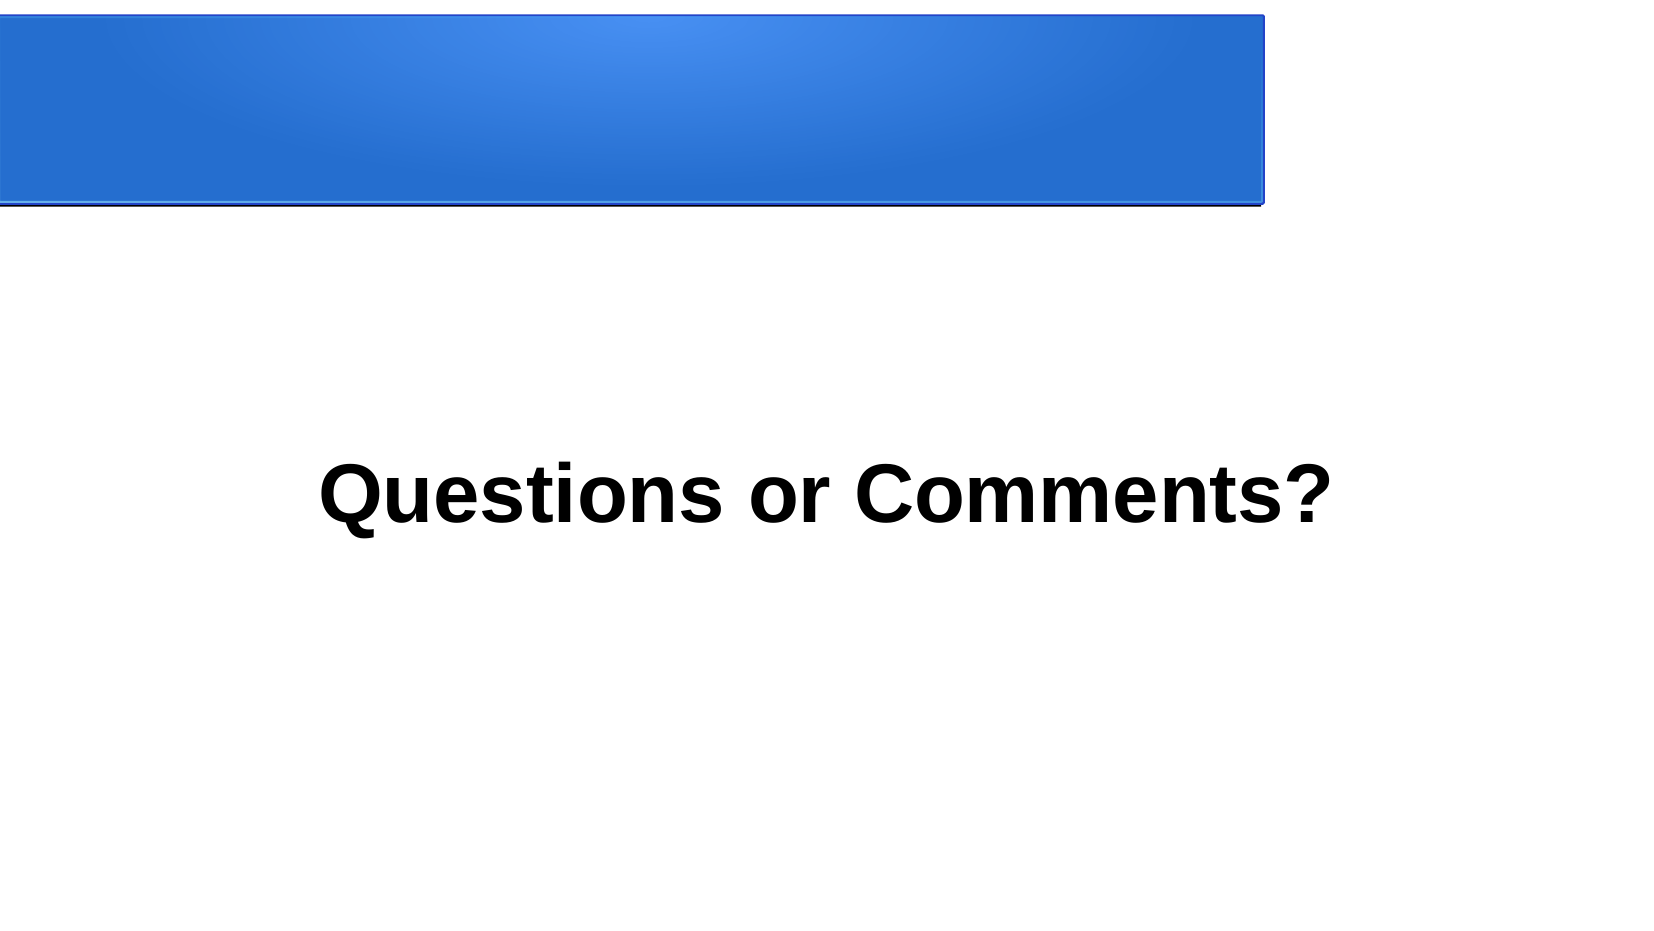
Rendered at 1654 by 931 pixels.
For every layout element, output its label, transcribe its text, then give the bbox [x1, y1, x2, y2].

text_box Questions or Comments? [82, 224, 1571, 764]
